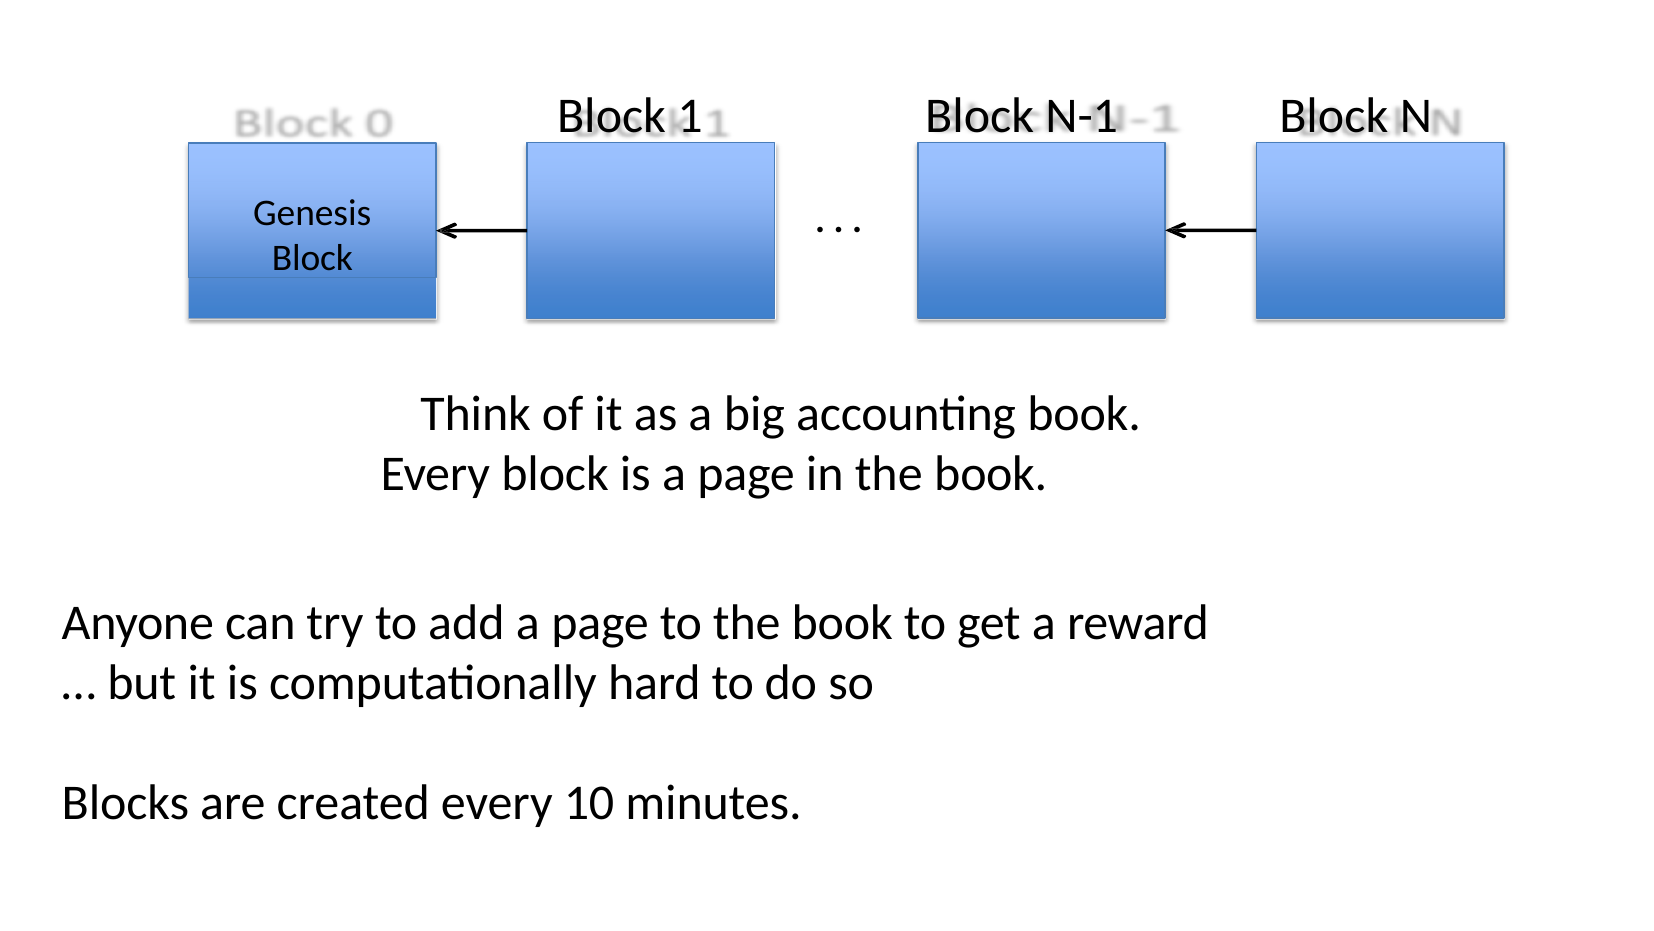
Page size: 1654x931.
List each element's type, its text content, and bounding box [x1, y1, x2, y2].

text_box . . . [813, 194, 879, 241]
text_box [180, 79, 784, 376]
text_box Block N [1277, 82, 1500, 143]
text_box Block 1 [555, 82, 752, 143]
text_box Block N-1 [923, 82, 1164, 143]
text_box [879, 74, 1517, 376]
text_box Think of it as a big accounting book. Every block is a page in the book. Anyone can try to add a page to the book to get a reward … but it is computationally hard to do so Blocks are created every 10 minutes. [59, 380, 1534, 914]
text_box Genesis Block [188, 142, 437, 278]
